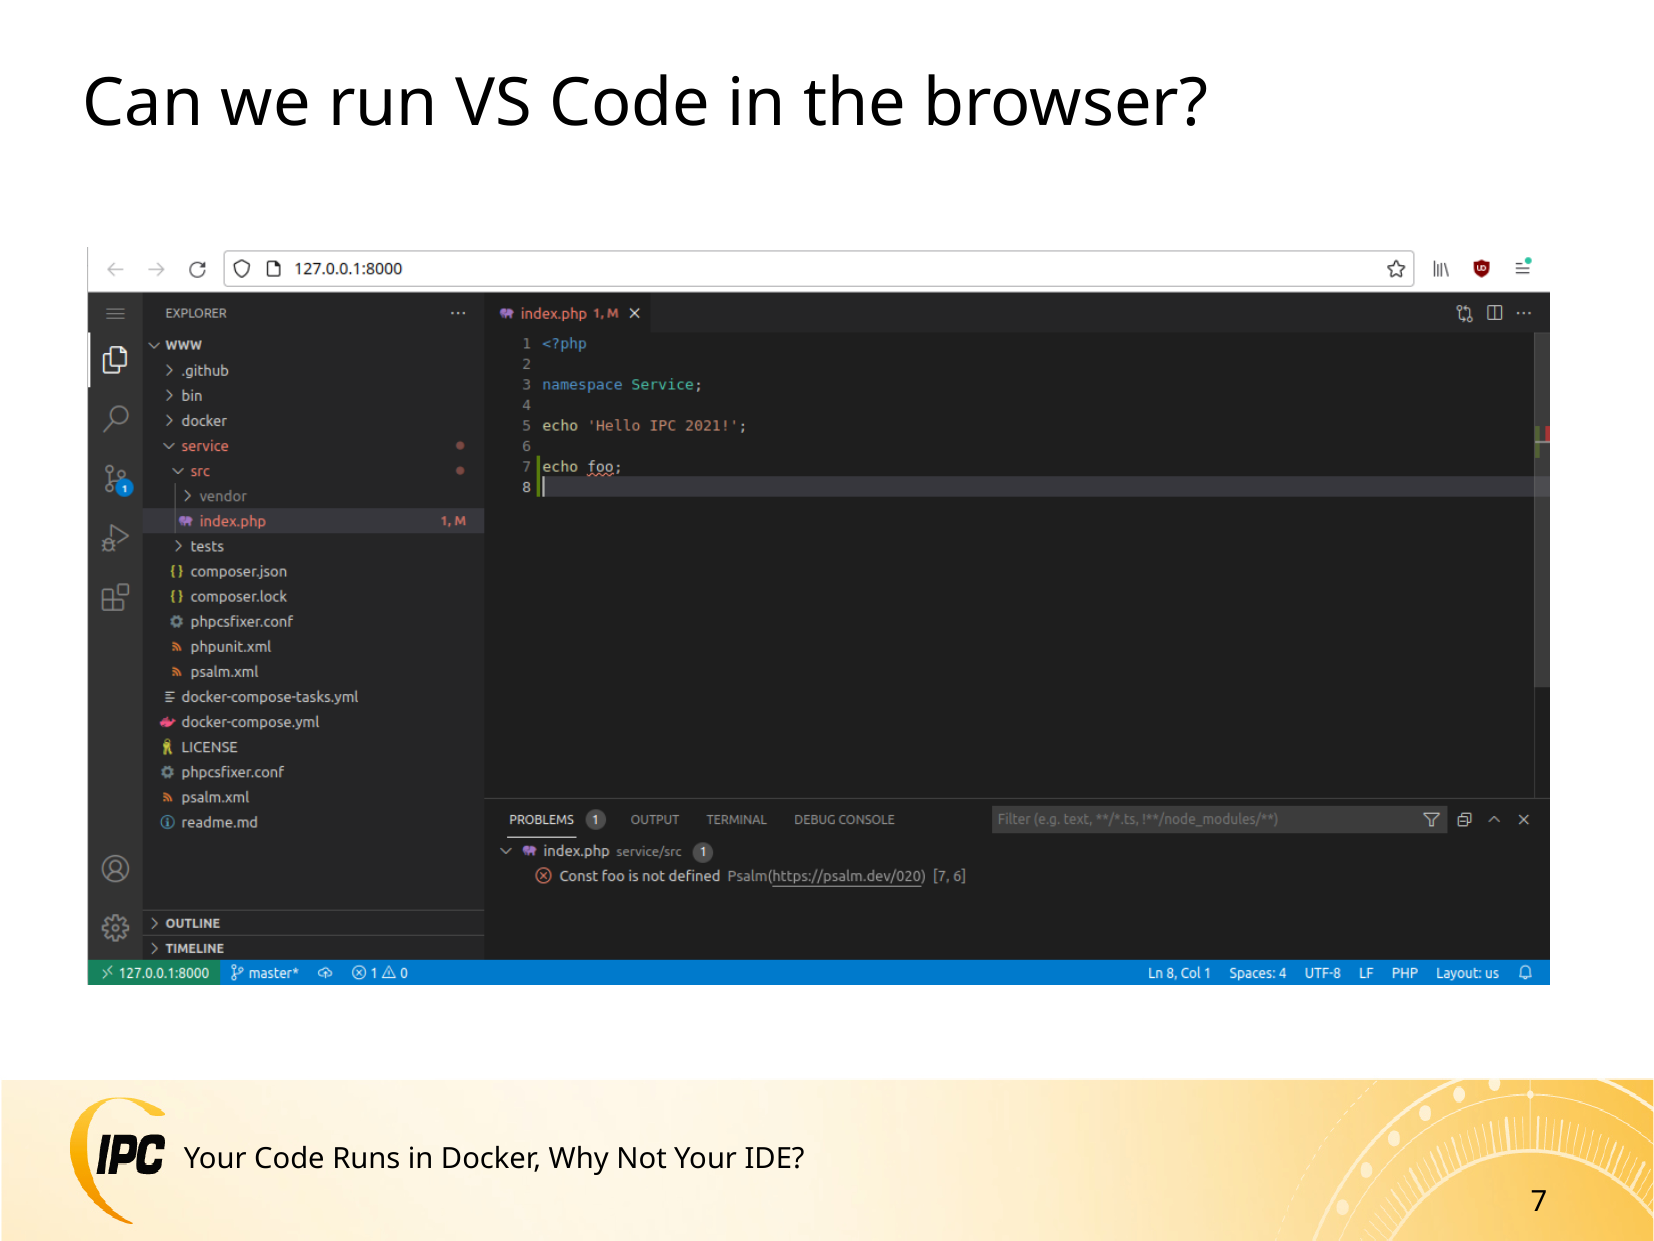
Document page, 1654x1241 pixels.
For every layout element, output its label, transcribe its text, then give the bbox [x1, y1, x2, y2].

title Can we run VS Code in the browser? [82, 3, 1571, 196]
picture [0, 0, 1654, 1241]
